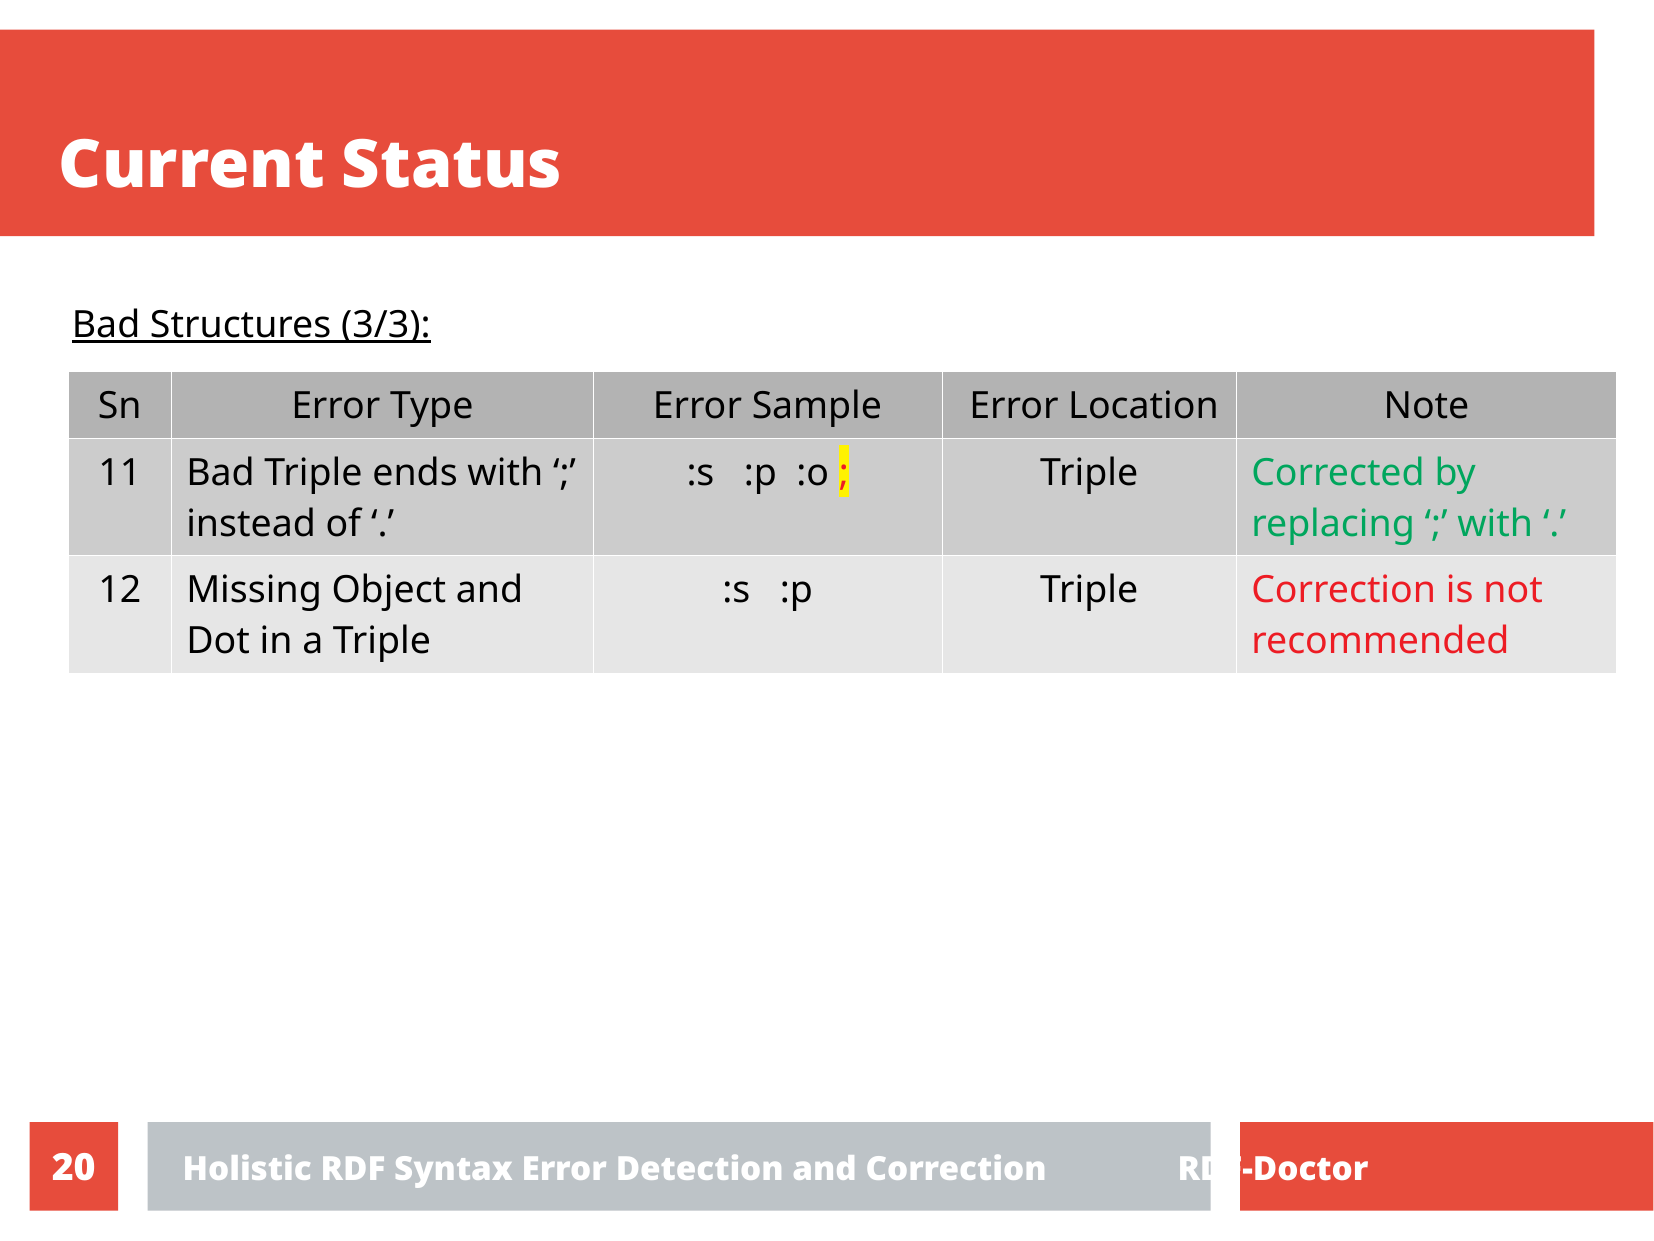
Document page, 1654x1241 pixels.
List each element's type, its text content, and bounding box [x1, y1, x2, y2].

table_cell :s :p :o ; [594, 439, 942, 555]
table_cell Corrected by replacing ‘;’ with ‘.’ [1237, 439, 1616, 555]
table_cell 11 [69, 439, 171, 555]
table_header Error Location [943, 372, 1236, 438]
table_header Error Sample [594, 372, 942, 438]
title Current Status [59, 59, 1595, 207]
table_cell 12 [69, 556, 171, 673]
table_cell Missing Object and Dot in a Triple [172, 556, 593, 673]
table_header Sn [69, 400, 171, 438]
table_cell Bad Triple ends with ‘;’ instead of ‘.’ [172, 439, 593, 555]
table_header Note [1237, 372, 1616, 438]
table_cell :s :p [594, 556, 942, 673]
text_box Bad Structures (3/3): [57, 289, 760, 400]
table_cell Triple [943, 439, 1236, 555]
text_box Holistic RDF Syntax Error Detection and Correction RDF-Doctor [182, 1137, 1638, 1191]
table_cell Correction is not recommended [1237, 556, 1616, 673]
table_cell Triple [943, 556, 1236, 673]
table_header Error Type [172, 400, 593, 438]
